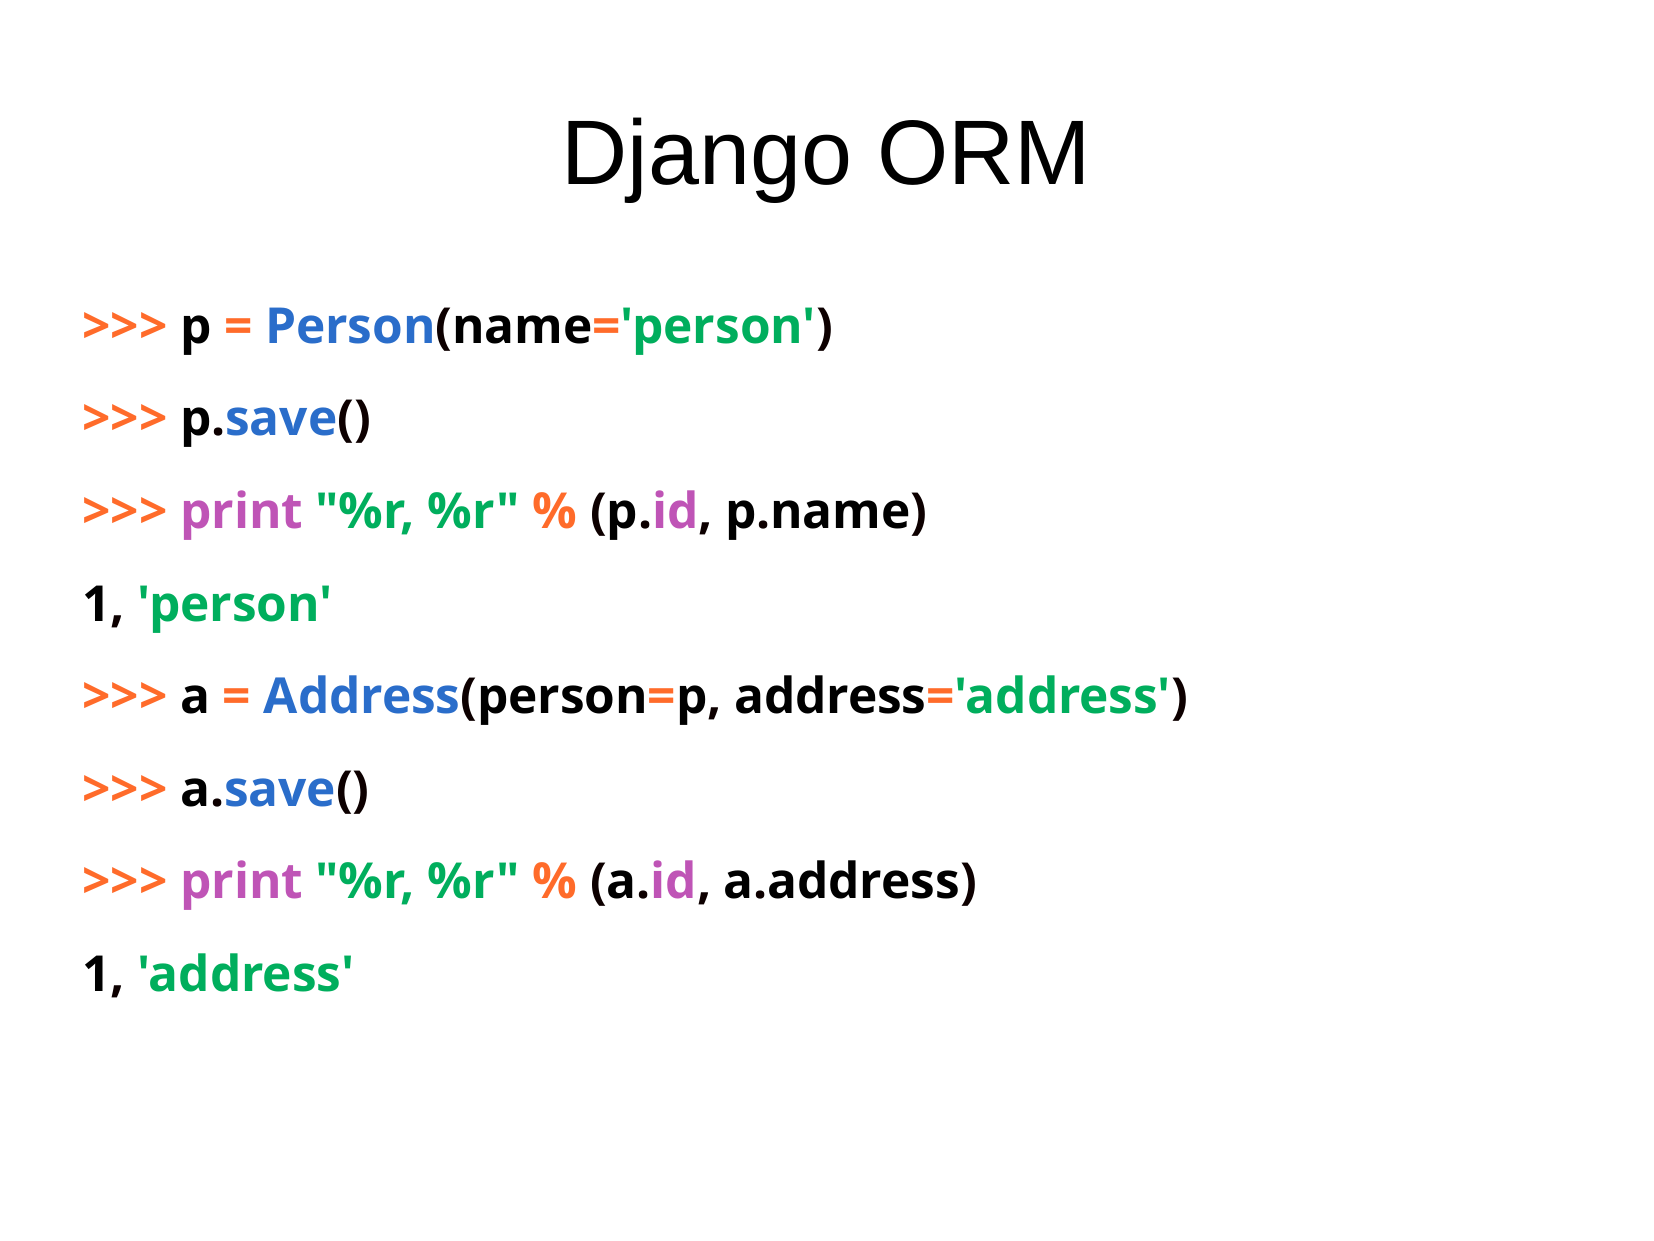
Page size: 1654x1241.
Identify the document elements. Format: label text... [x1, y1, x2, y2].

title Django ORM [82, 49, 1571, 257]
list >>> p = Person(name='person') >>> p.save() >>> print "%r, %r" % (p.id, p.name) 1, 'person' >>> a = Address(person=p, address='address') >>> a.save() >>> print "%r, %r" % (a.id, a.address) 1, 'address' [82, 290, 1571, 1010]
